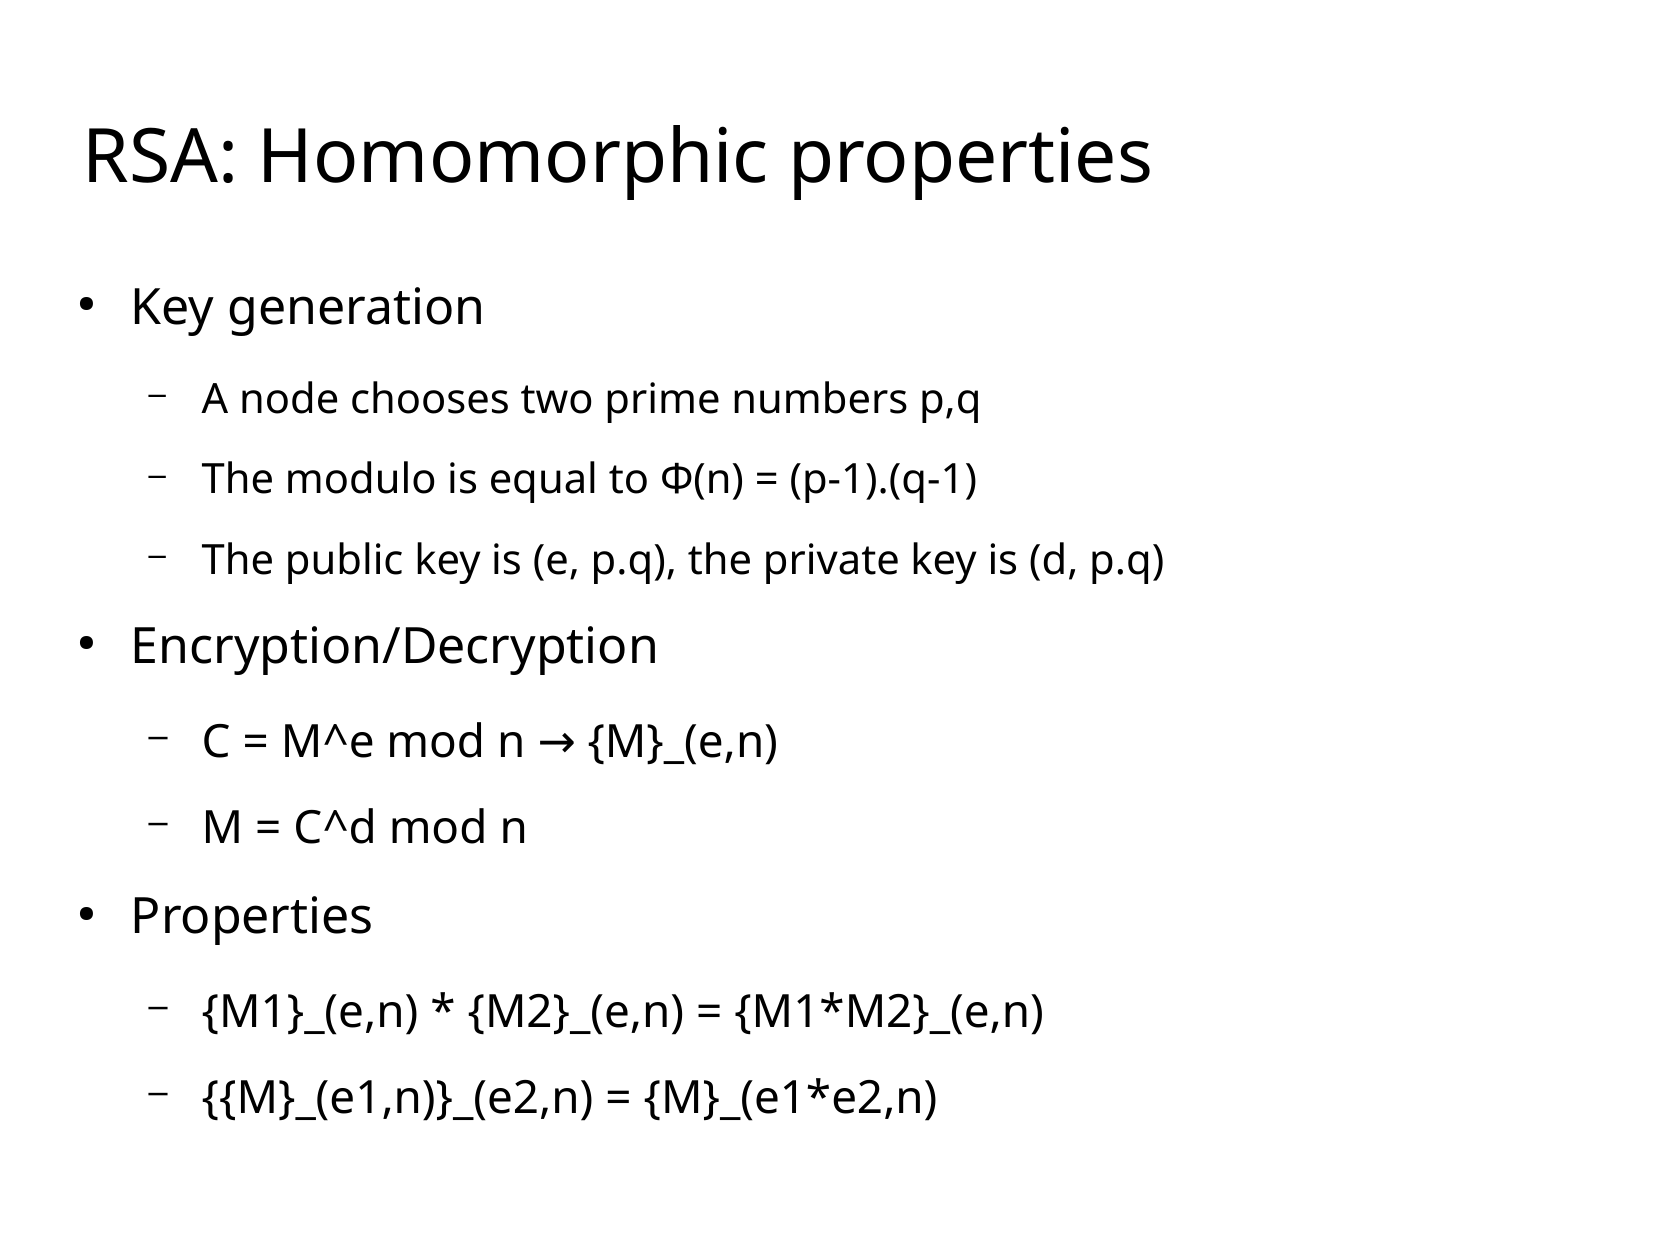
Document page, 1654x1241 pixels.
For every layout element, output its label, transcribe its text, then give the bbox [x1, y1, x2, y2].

title RSA: Homomorphic properties [82, 49, 1571, 257]
list Key generation A node chooses two prime numbers p,q The modulo is equal to Φ(n) = (p-1).(q-1) The public key is (e, p.q), the private key is (d, p.q) Encryption/Decryption C = M^e mod n → {M}_(e,n) M = C^d mod n Properties {M1}_(e,n) * {M2}_(e,n) = {M1*M2}_(e,n) {{M}_(e1,n)}_(e2,n) = {M}_(e1*e2,n) [59, 270, 1516, 1176]
